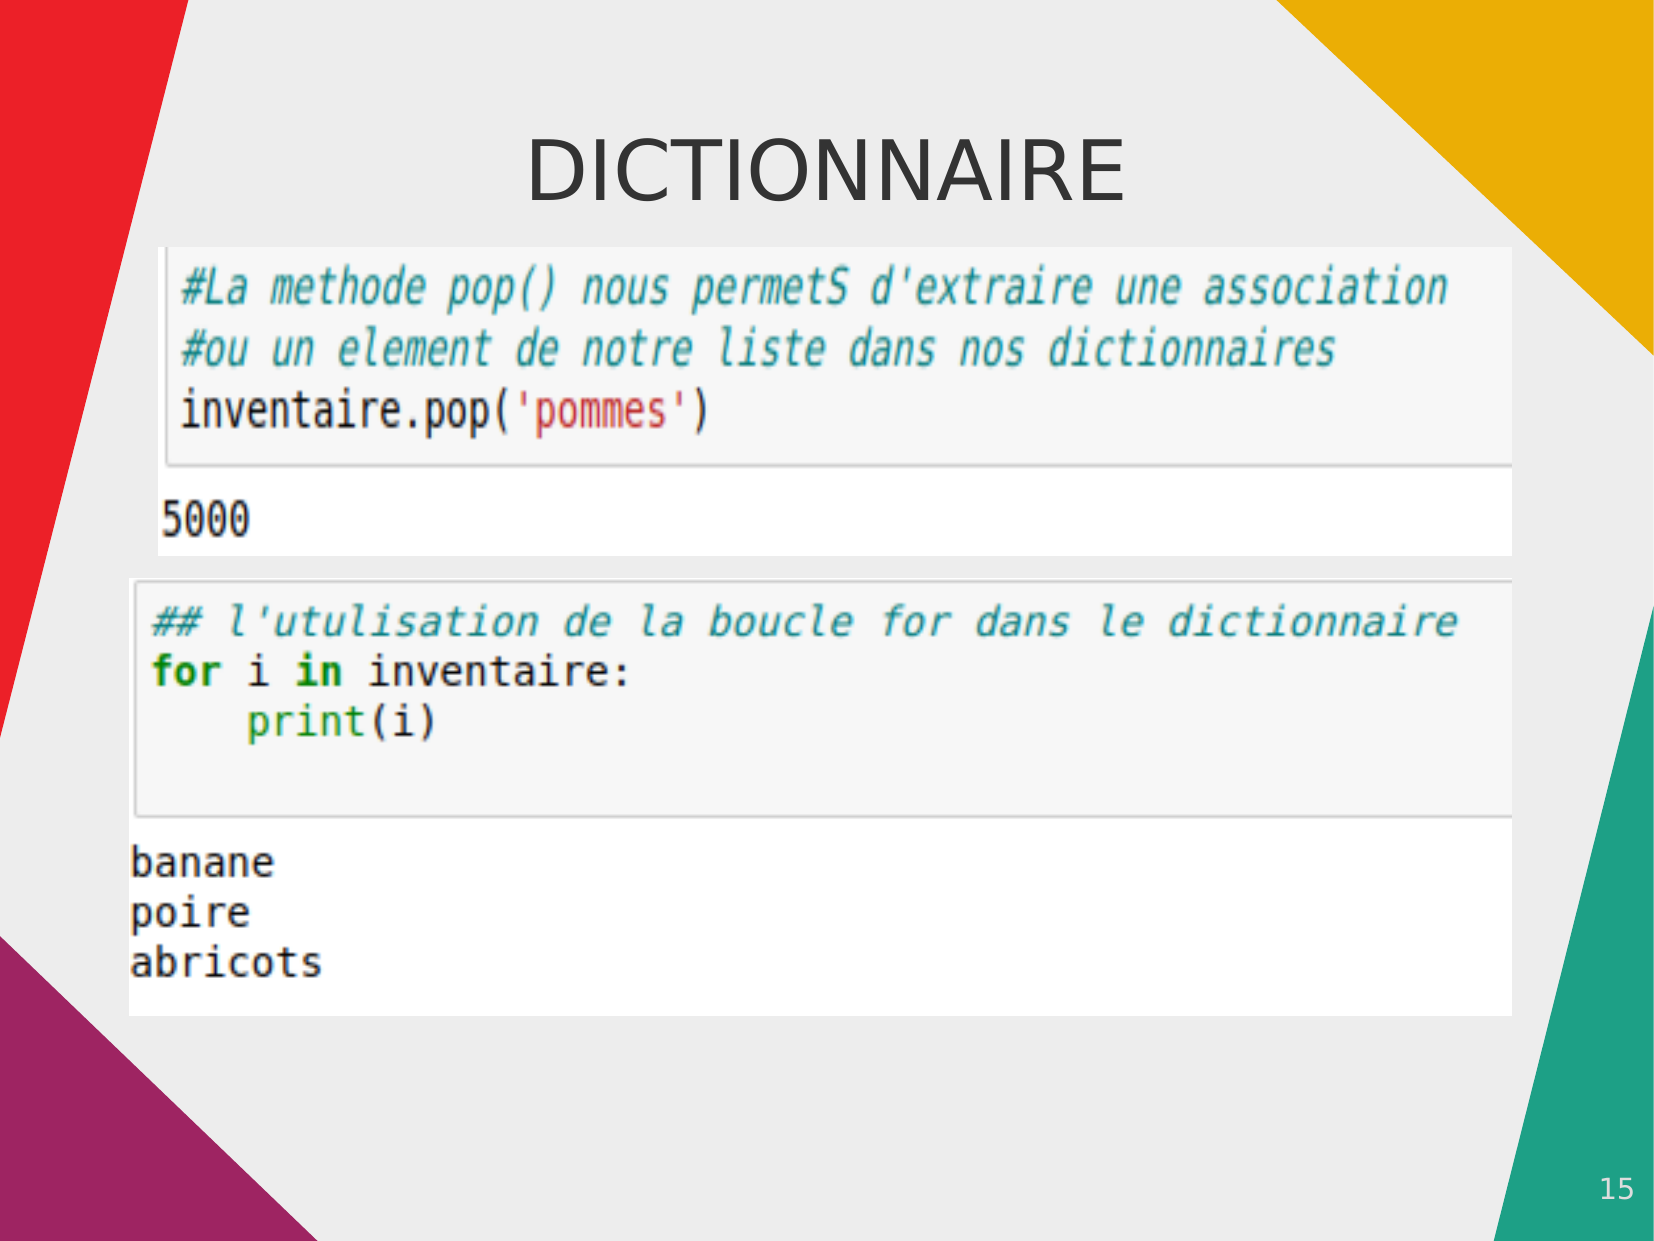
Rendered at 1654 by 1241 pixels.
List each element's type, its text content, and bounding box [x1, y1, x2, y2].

title DICTIONNAIRE [114, 73, 1539, 271]
picture [129, 578, 1512, 1016]
picture [158, 247, 1512, 556]
